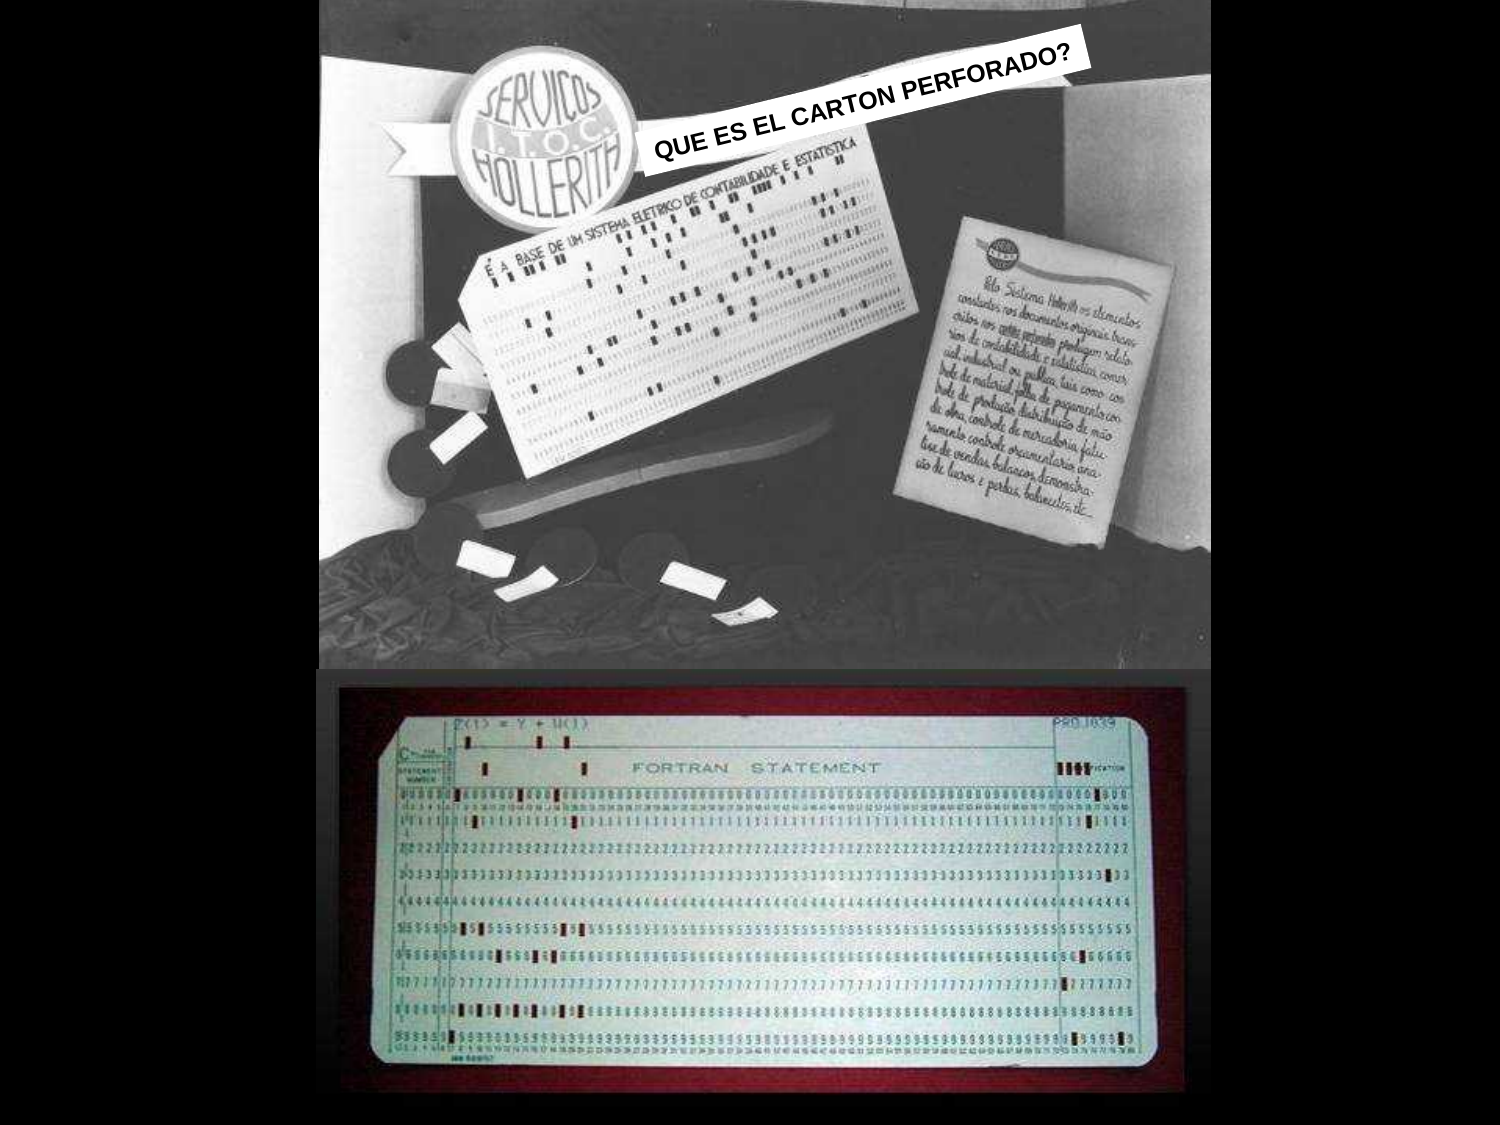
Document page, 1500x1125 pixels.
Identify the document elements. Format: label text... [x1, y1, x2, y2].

picture [316, 0, 1211, 1118]
text_box QUE ES EL CARTON PERFORADO? [634, 23, 1092, 177]
